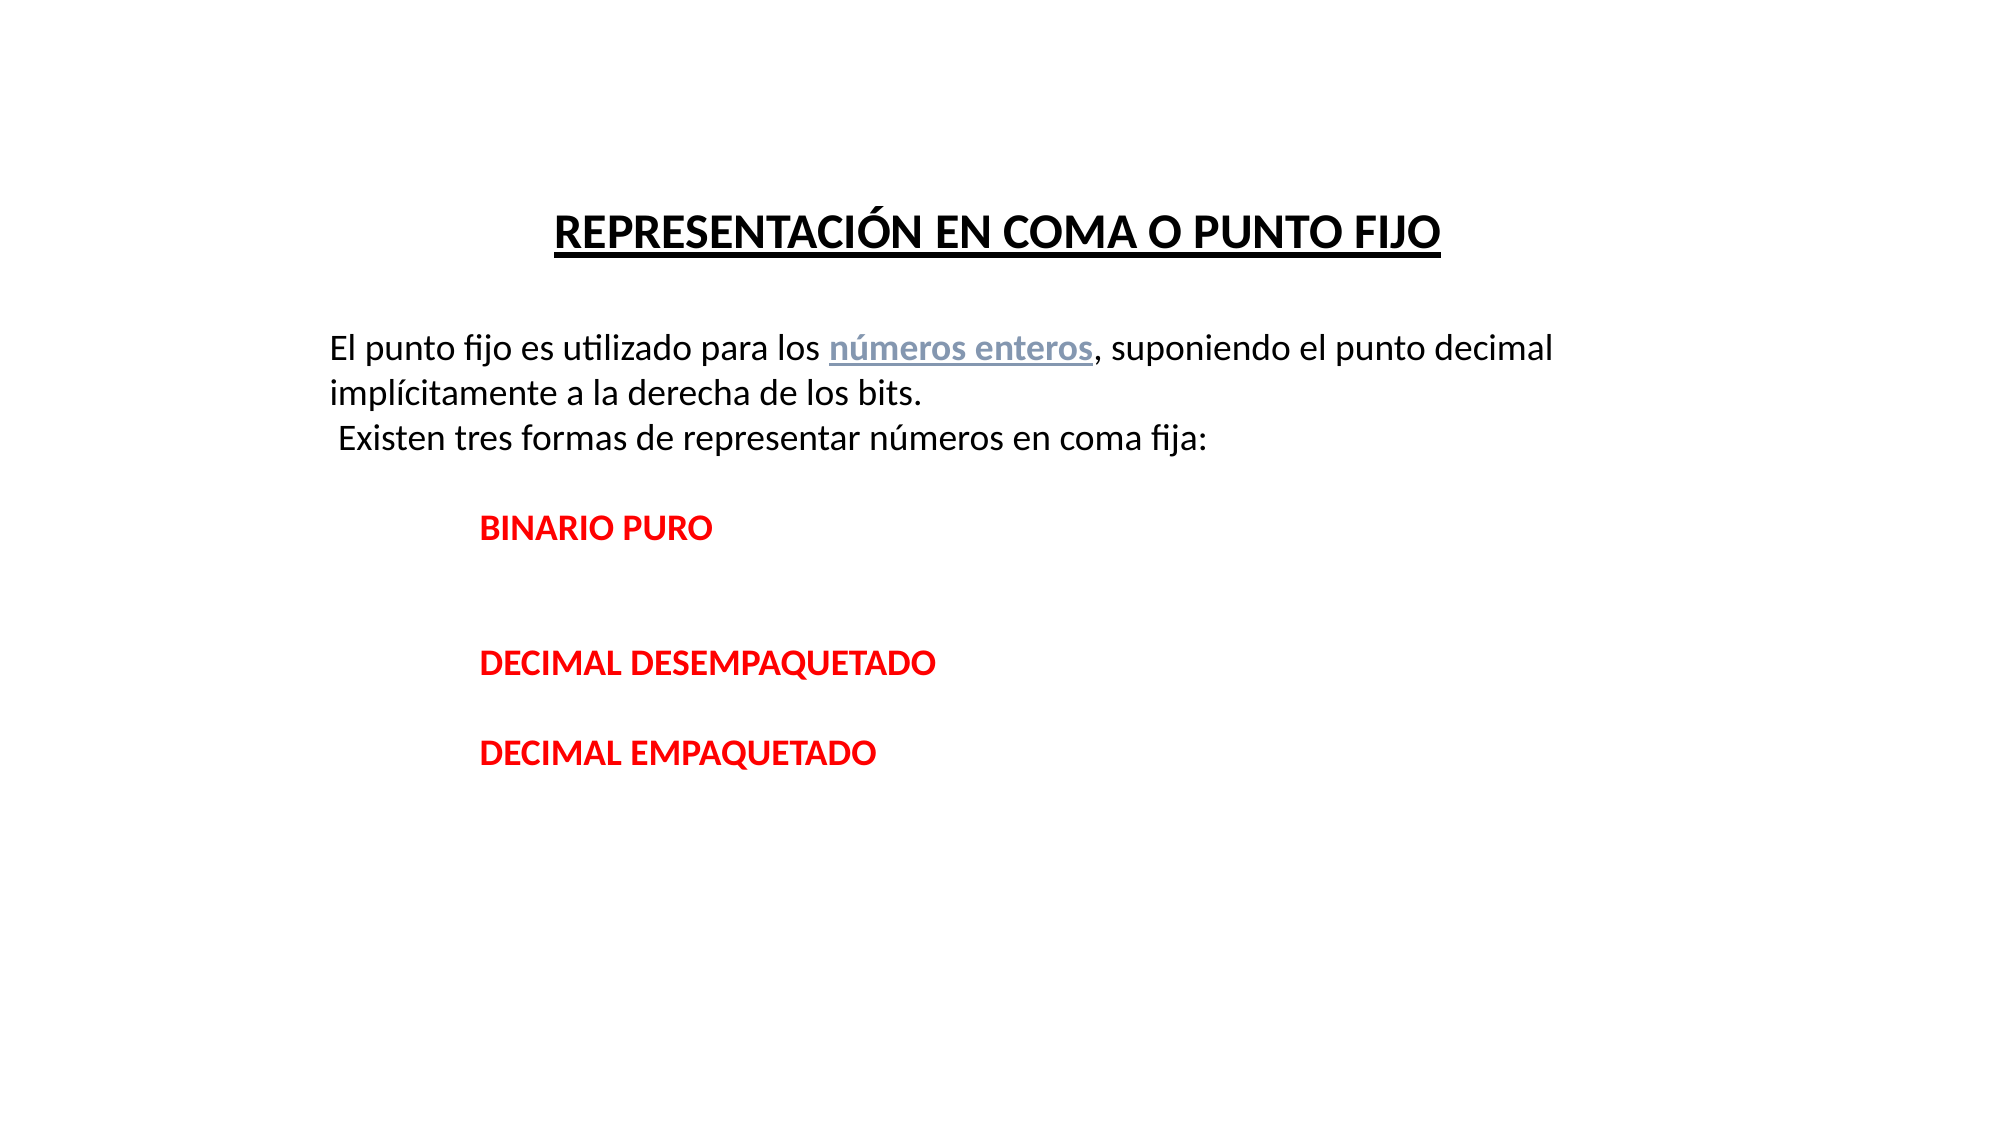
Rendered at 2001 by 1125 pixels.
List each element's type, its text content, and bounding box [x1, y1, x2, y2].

text_box REPRESENTACIÓN EN COMA O PUNTO FIJO [539, 191, 1457, 267]
text_box El punto fijo es utilizado para los números enteros, suponiendo el punto decimal implícitamente a la derecha de los bits. Existen tres formas de representar números en coma fija:  BINARIO PURO   DECIMAL DESEMPAQUETADO  DECIMAL EMPAQUETADO [314, 316, 1686, 781]
